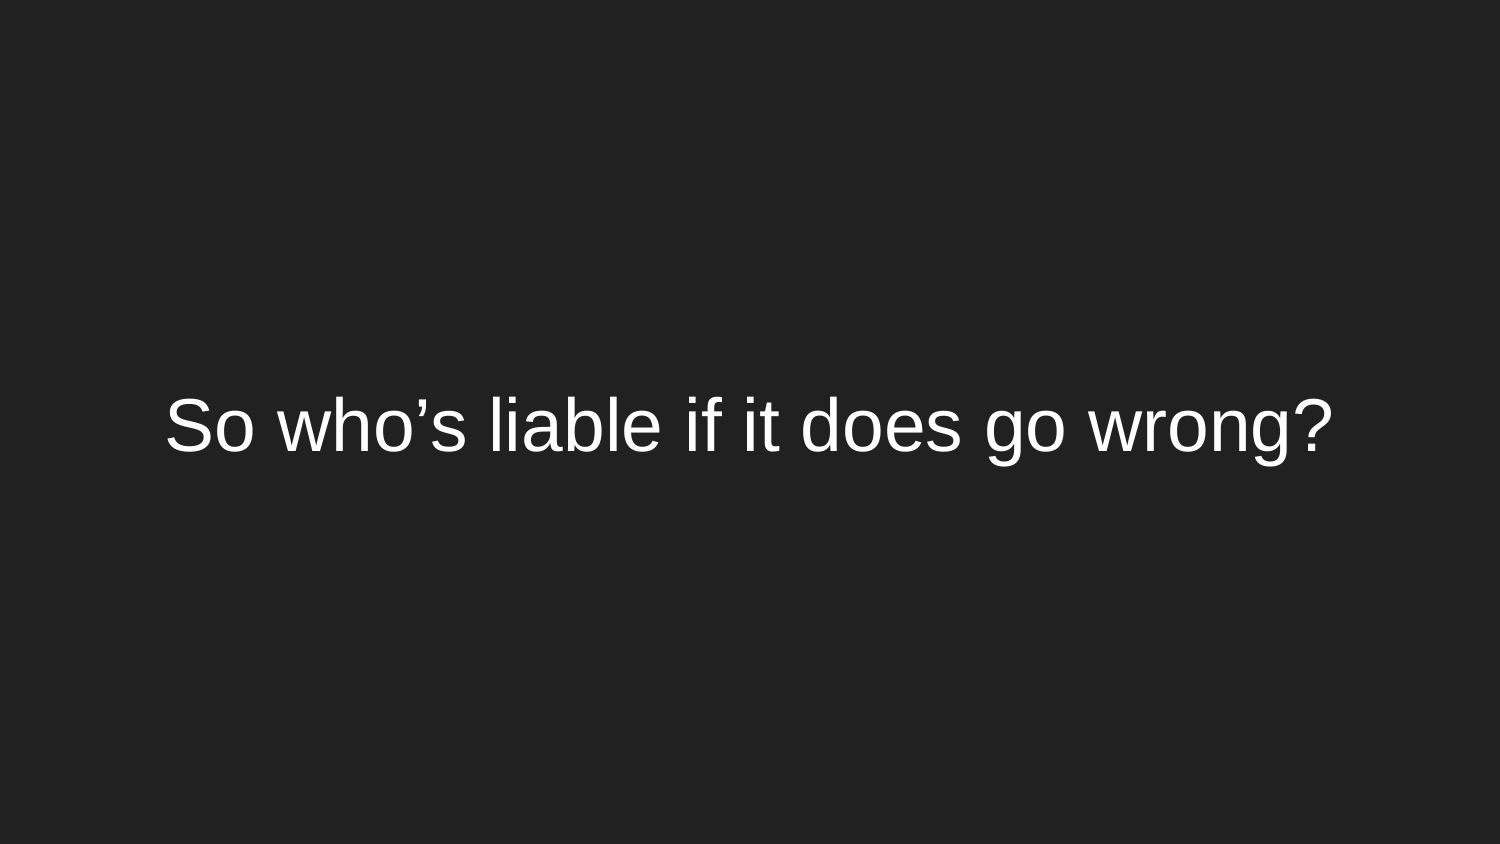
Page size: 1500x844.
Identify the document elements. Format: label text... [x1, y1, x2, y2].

title So who’s liable if it does go wrong? [51, 352, 1449, 491]
